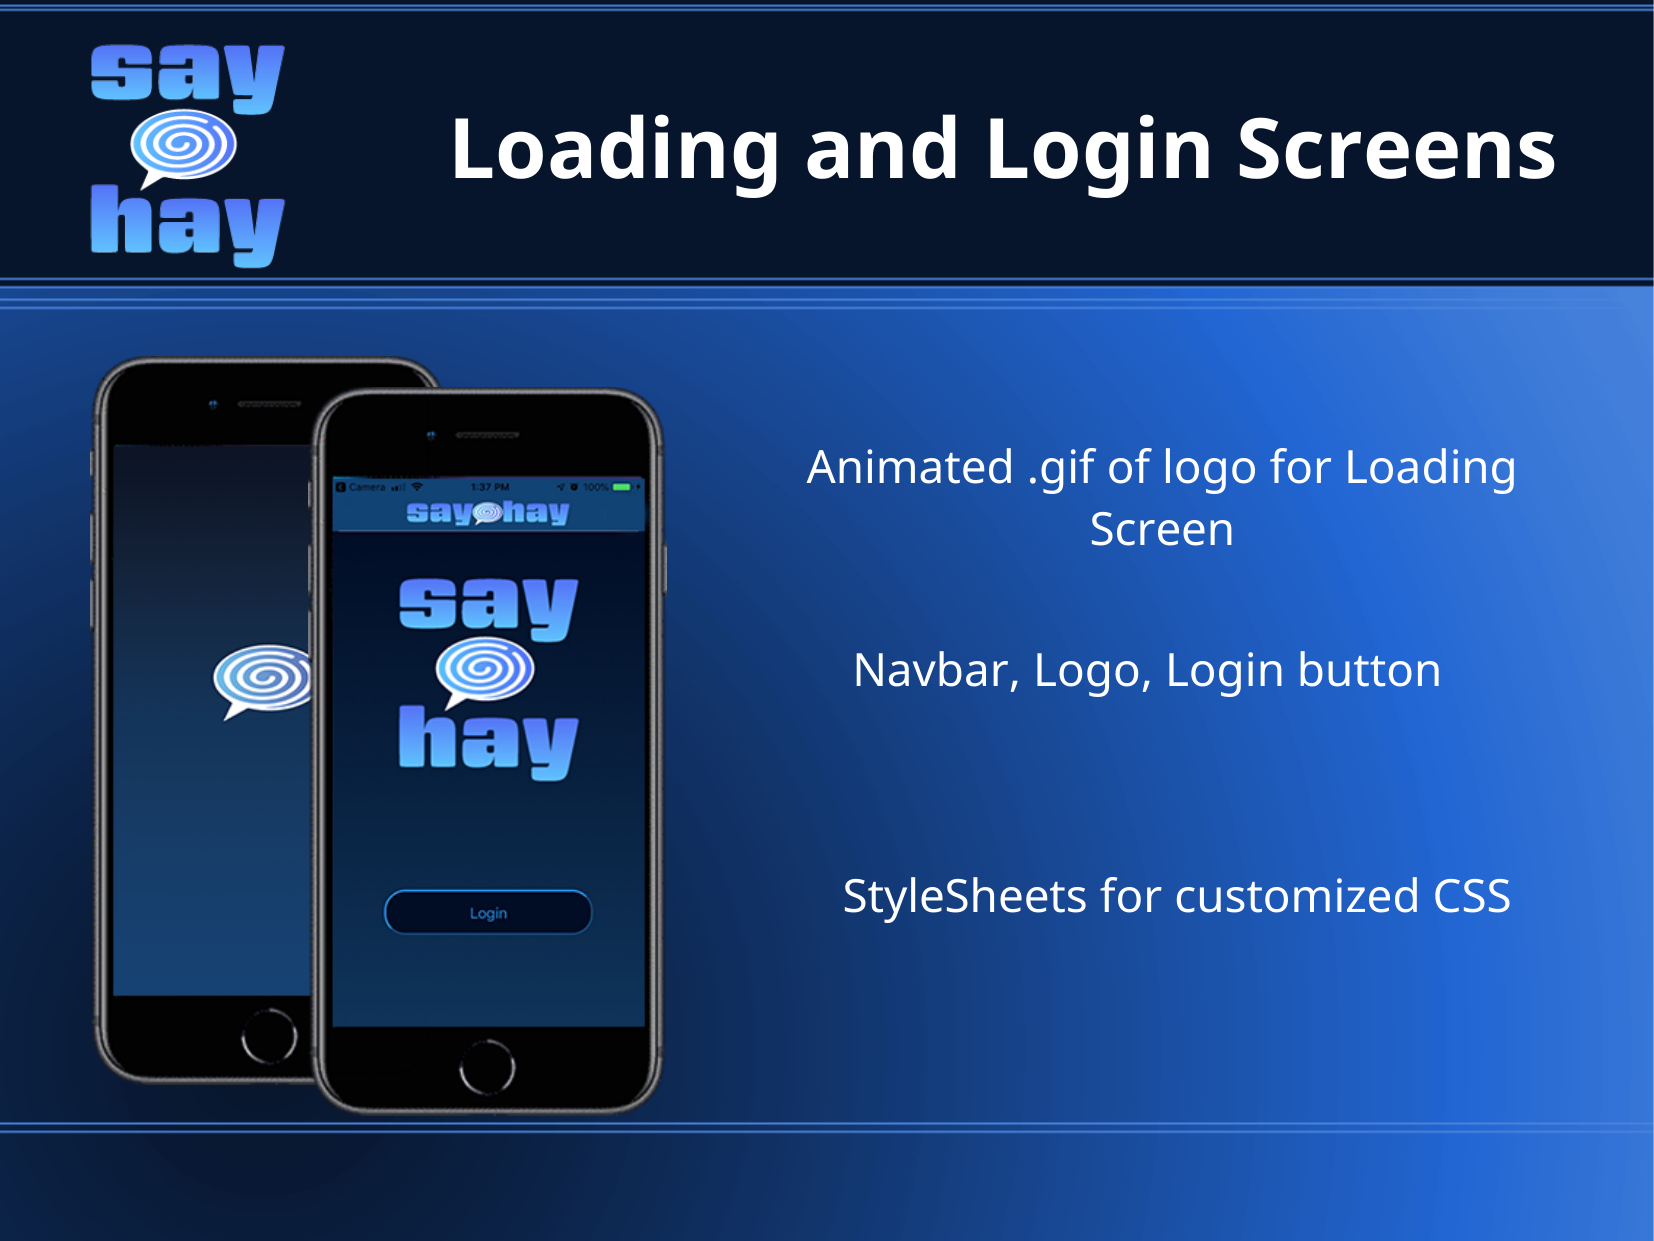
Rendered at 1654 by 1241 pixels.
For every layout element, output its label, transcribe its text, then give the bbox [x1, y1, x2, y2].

title Loading and Login Screens [401, 28, 1606, 264]
text_box StyleSheets for customized CSS [735, 839, 1621, 1013]
picture [0, 0, 1654, 1241]
text_box Animated .gif of logo for Loading Screen [765, 417, 1561, 576]
text_box Navbar, Logo, Login button [735, 609, 1561, 792]
